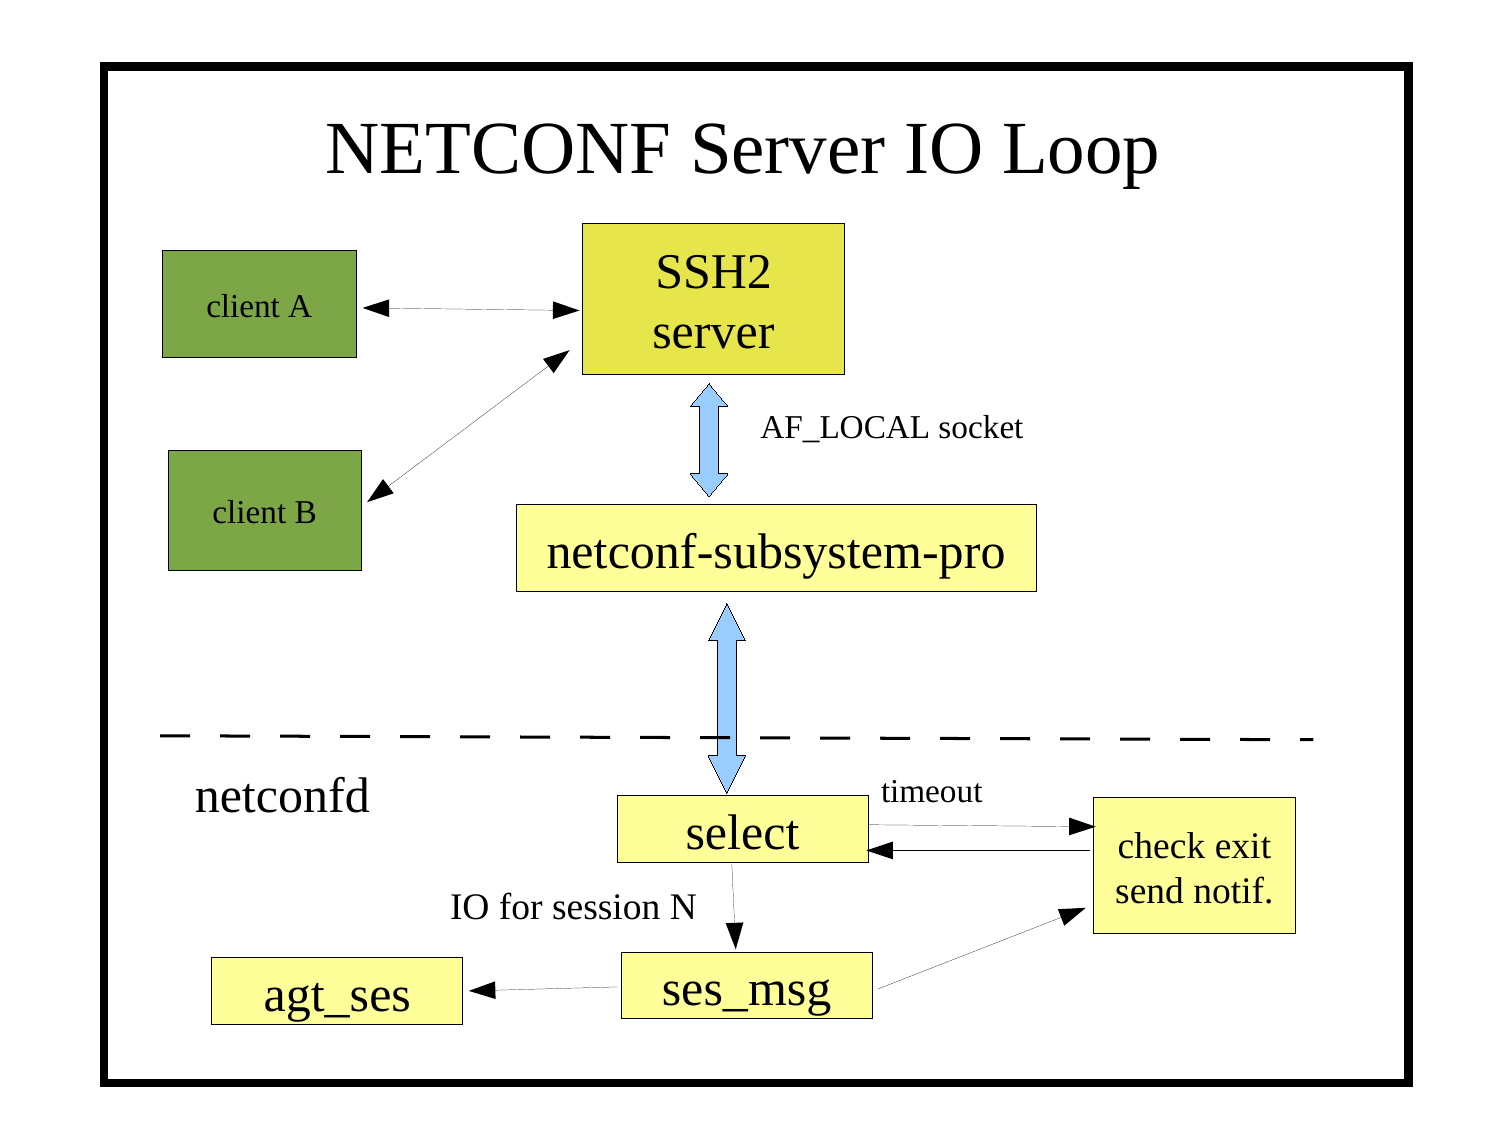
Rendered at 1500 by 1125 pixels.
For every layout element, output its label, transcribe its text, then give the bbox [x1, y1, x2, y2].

text_box [690, 383, 728, 497]
text_box timeout [866, 761, 998, 819]
text_box select [617, 795, 869, 863]
text_box netconfd [180, 755, 386, 831]
text_box client A [162, 250, 357, 358]
text_box ses_msg [621, 952, 873, 1019]
text_box agt_ses [211, 957, 463, 1025]
text_box AF_LOCAL socket [745, 397, 1039, 453]
text_box check exit send notif. [1093, 797, 1296, 934]
text_box [708, 603, 746, 794]
text_box client B [168, 450, 362, 571]
text_box netconf-subsystem-pro [516, 504, 1037, 592]
text_box IO for session N [435, 874, 712, 935]
text_box SSH2 server [582, 223, 845, 375]
text_box NETCONF Server IO Loop [310, 91, 1176, 197]
